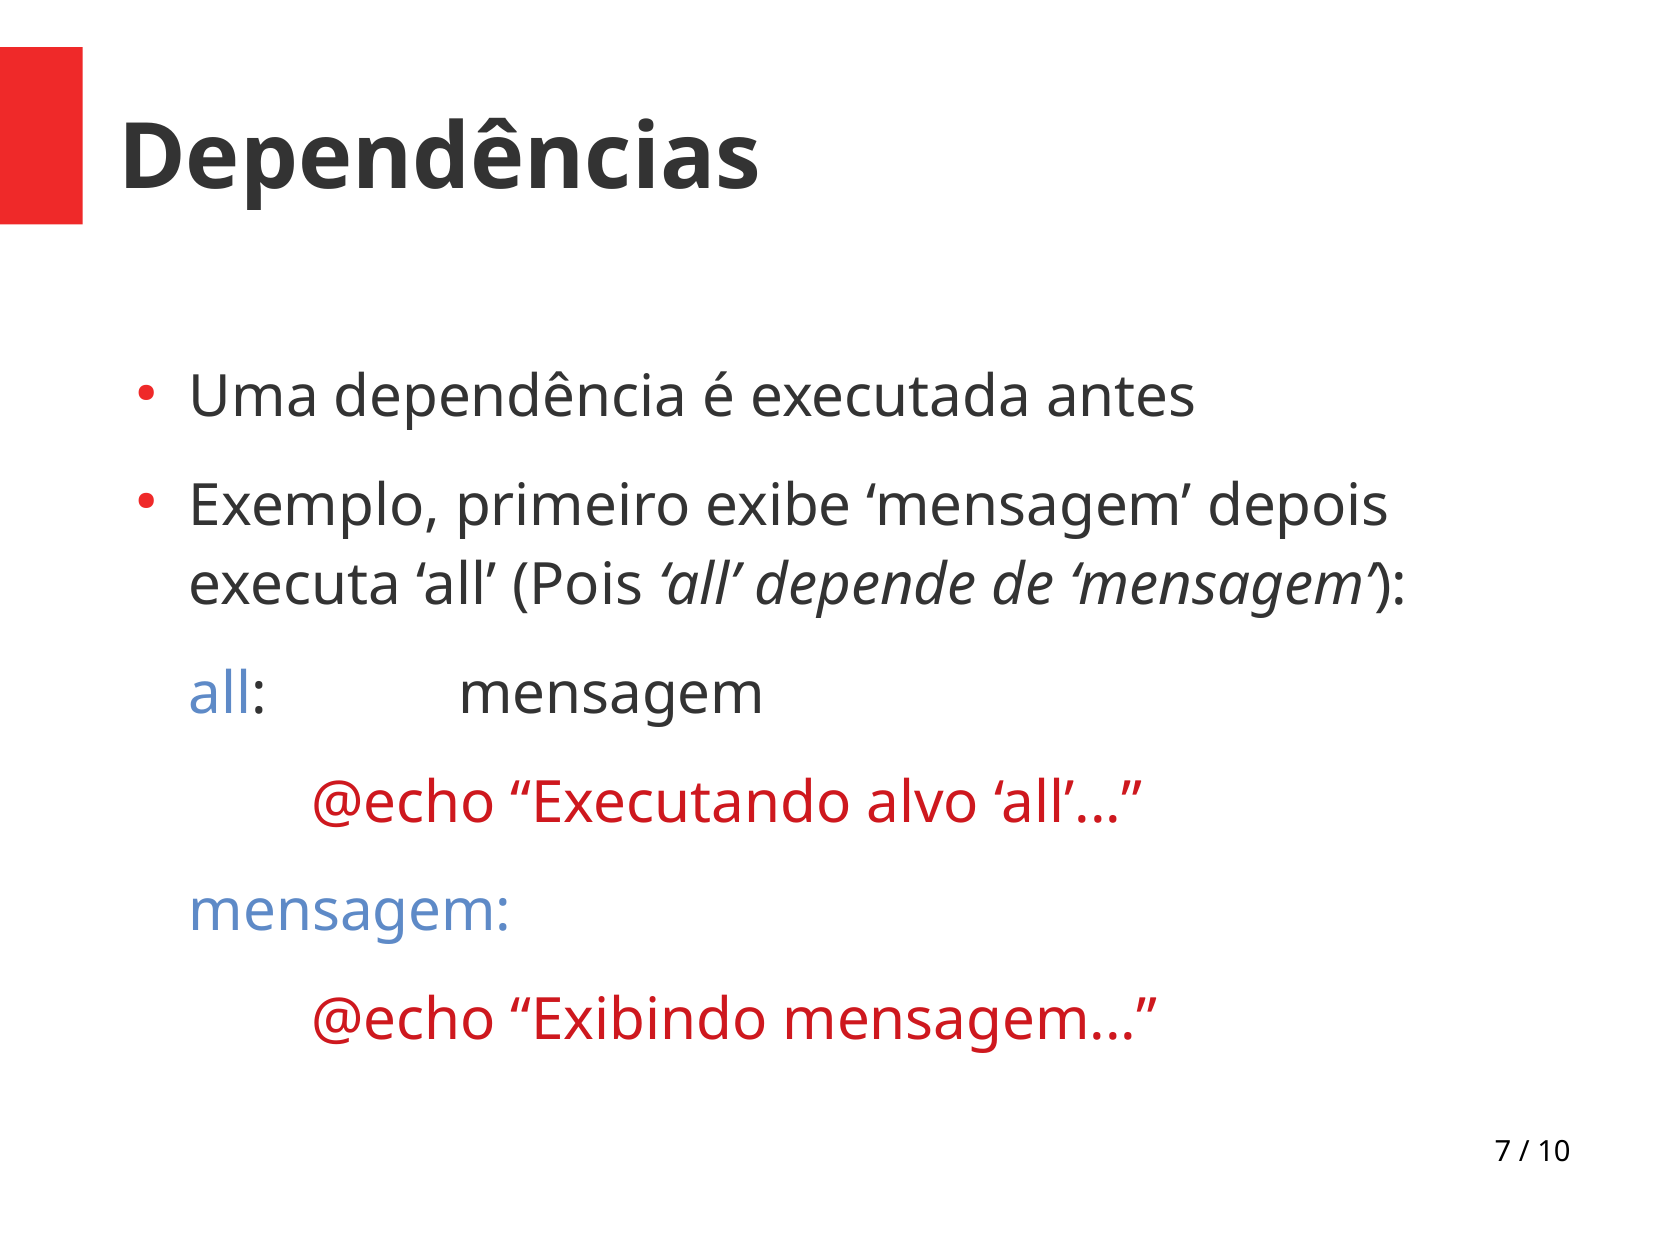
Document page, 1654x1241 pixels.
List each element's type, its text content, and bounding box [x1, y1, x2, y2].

title Dependências [118, 49, 1571, 257]
list Uma dependência é executada antes Exemplo, primeiro exibe ‘mensagem’ depois executa ‘all’ (Pois ‘all’ depende de ‘mensagem’): all: mensagem @echo “Executando alvo ‘all’...” mensagem: @echo “Exibindo mensagem...” [118, 354, 1536, 1074]
